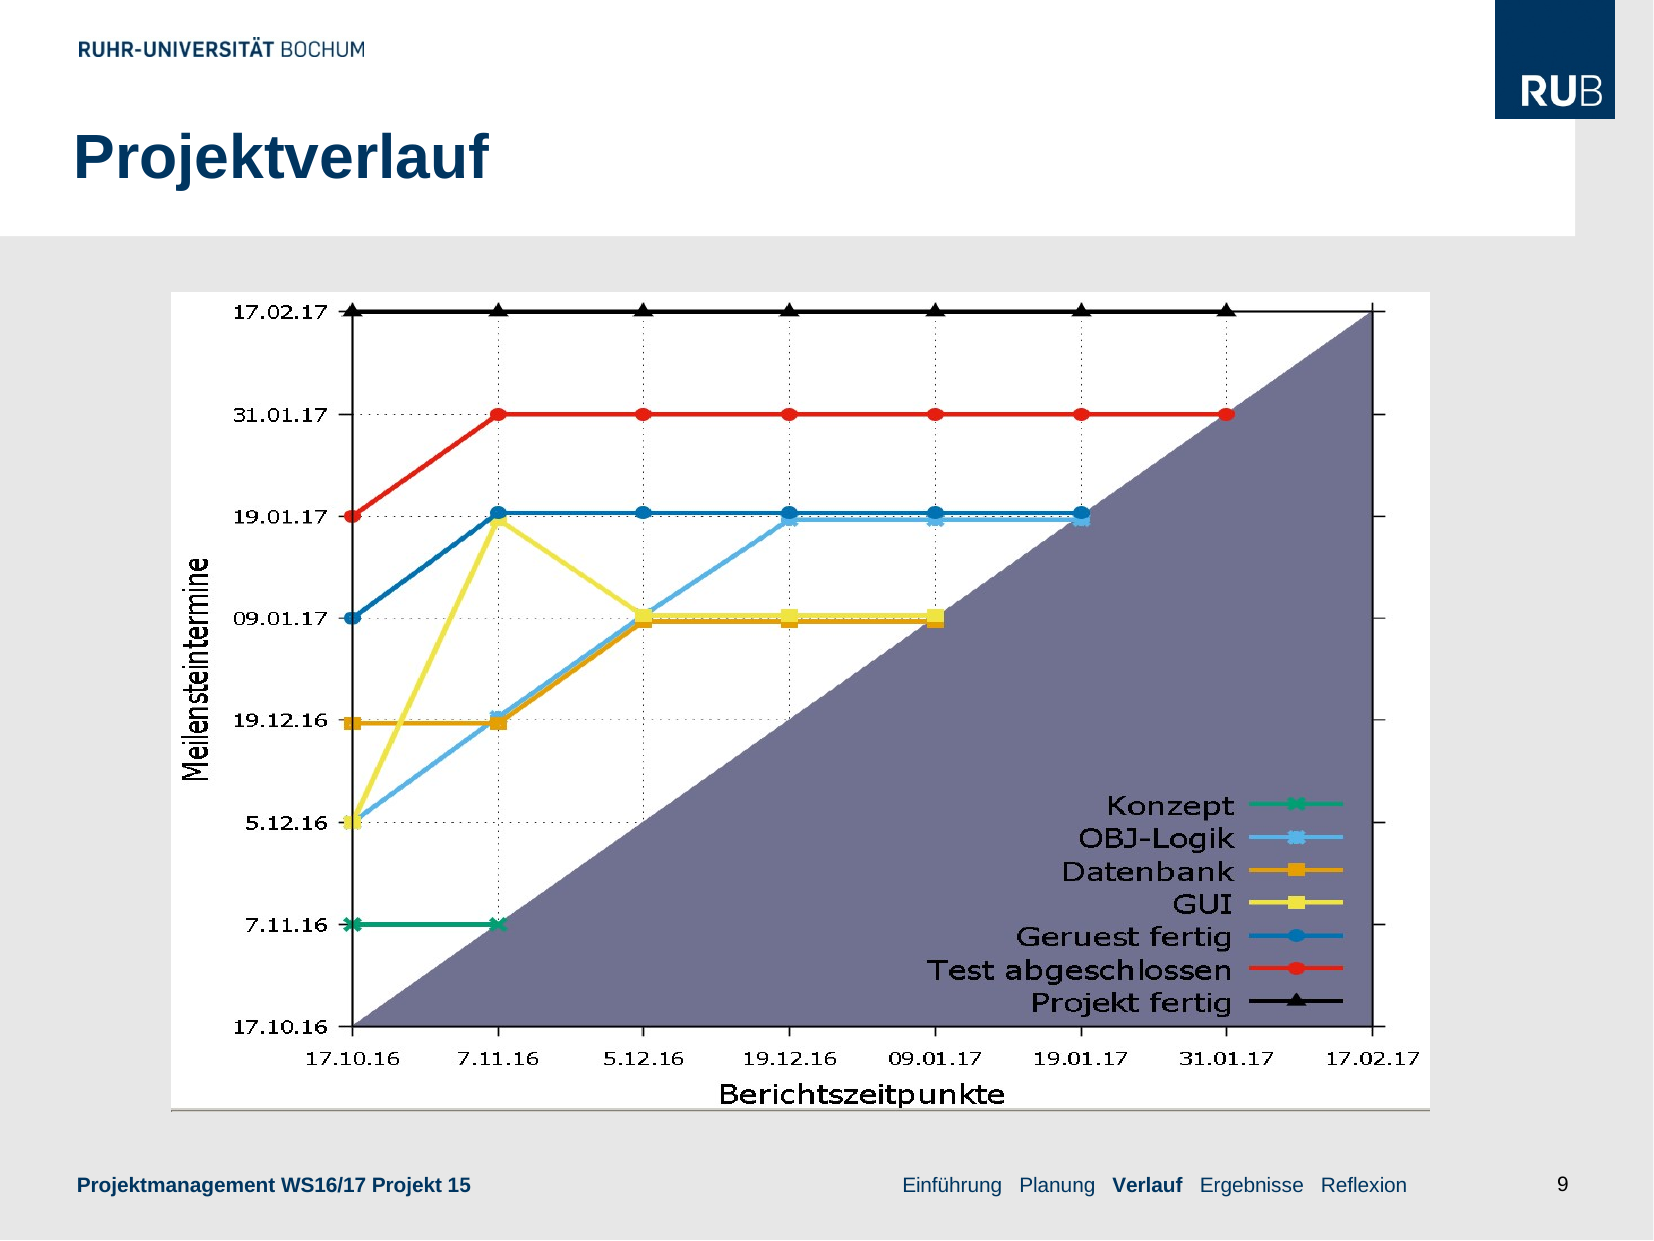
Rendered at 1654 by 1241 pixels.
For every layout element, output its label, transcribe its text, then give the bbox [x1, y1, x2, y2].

text_box Projektverlauf [73, 115, 1258, 191]
picture [1495, 0, 1615, 119]
picture [79, 37, 364, 57]
picture [171, 292, 1430, 1112]
text_box Projektmanagement WS16/17 Projekt 15 Einführung Planung Verlauf Ergebnisse Reflexion [76, 1171, 1460, 1197]
